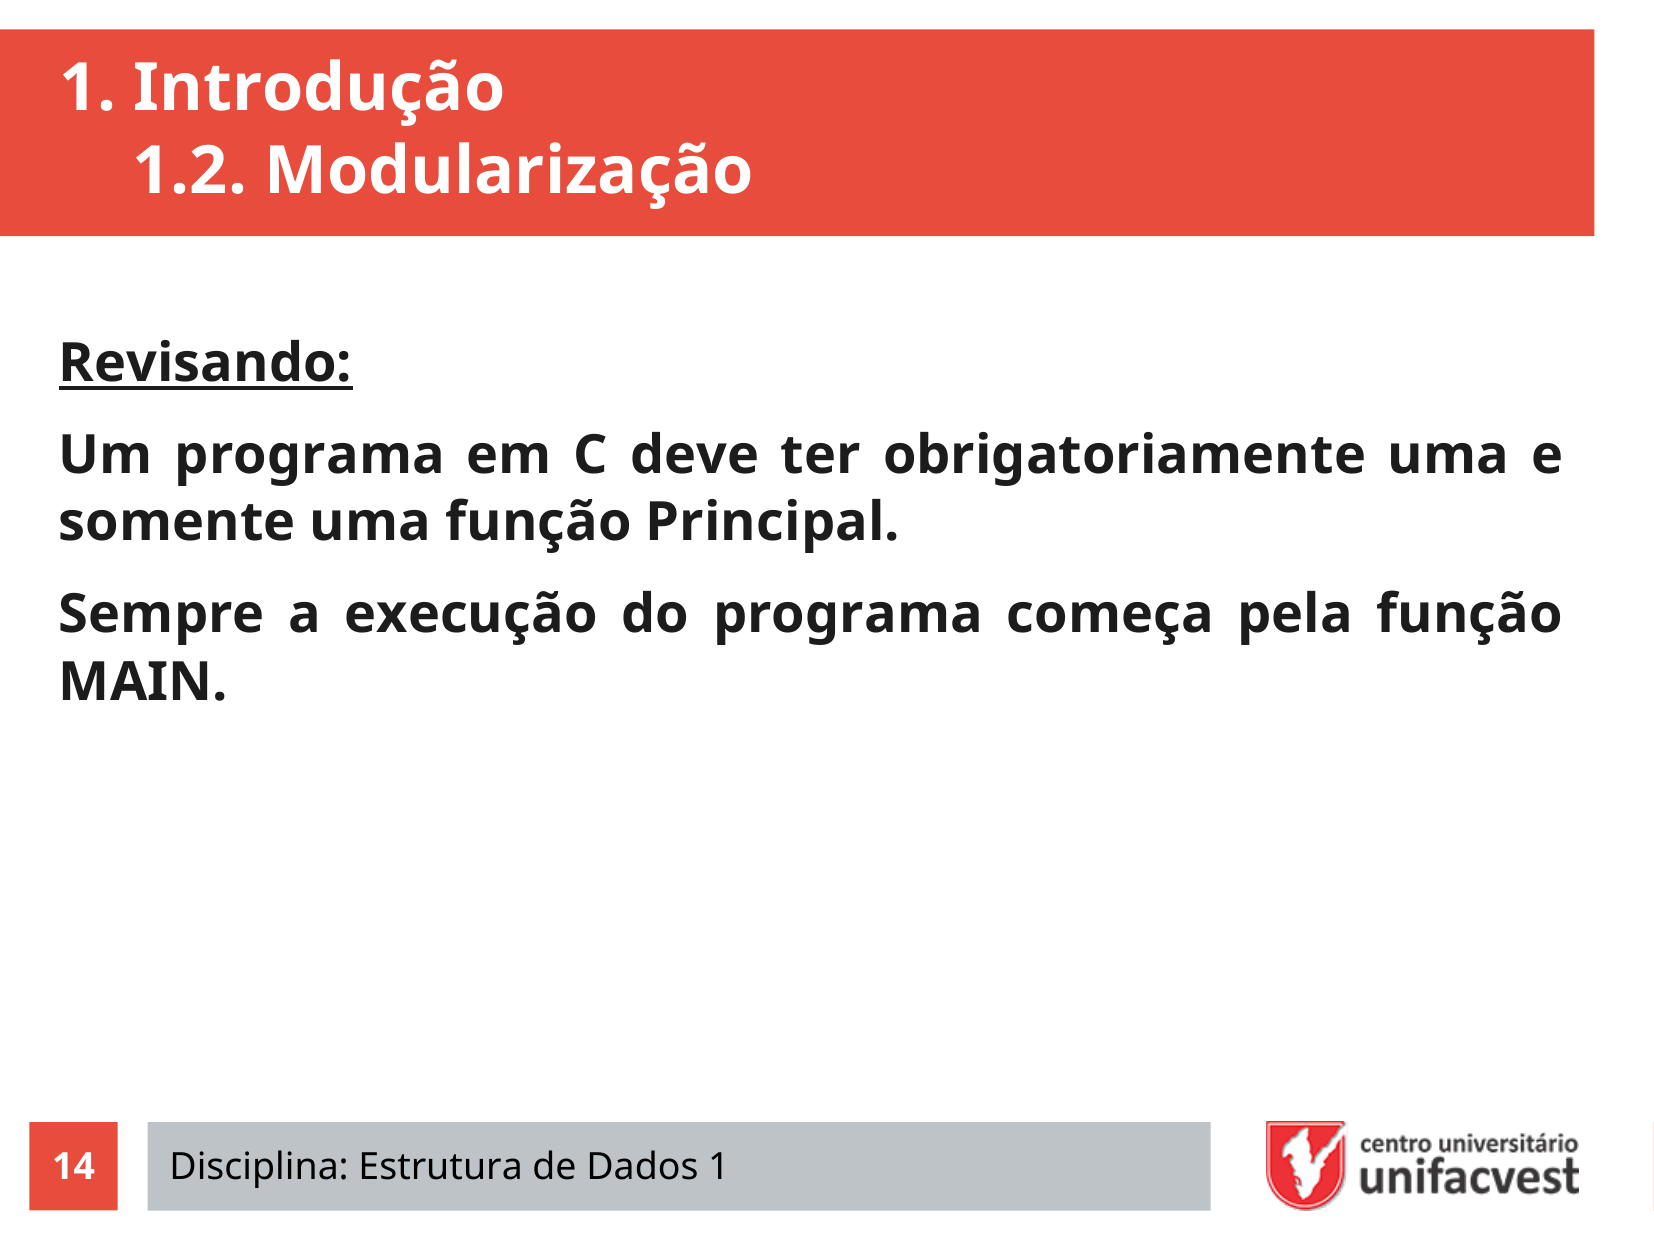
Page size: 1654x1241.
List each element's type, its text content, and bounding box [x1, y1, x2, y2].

list Revisando: Um programa em C deve ter obrigatoriamente uma e somente uma função Principal. Sempre a execução do programa começa pela função MAIN. [59, 324, 1566, 1093]
title 1. Introdução 1.2. Modularização [59, 59, 1595, 207]
text_box [1238, 1120, 1654, 1212]
text_box Disciplina: Estrutura de Dados 1 [154, 1132, 1205, 1196]
picture [1266, 1121, 1579, 1211]
